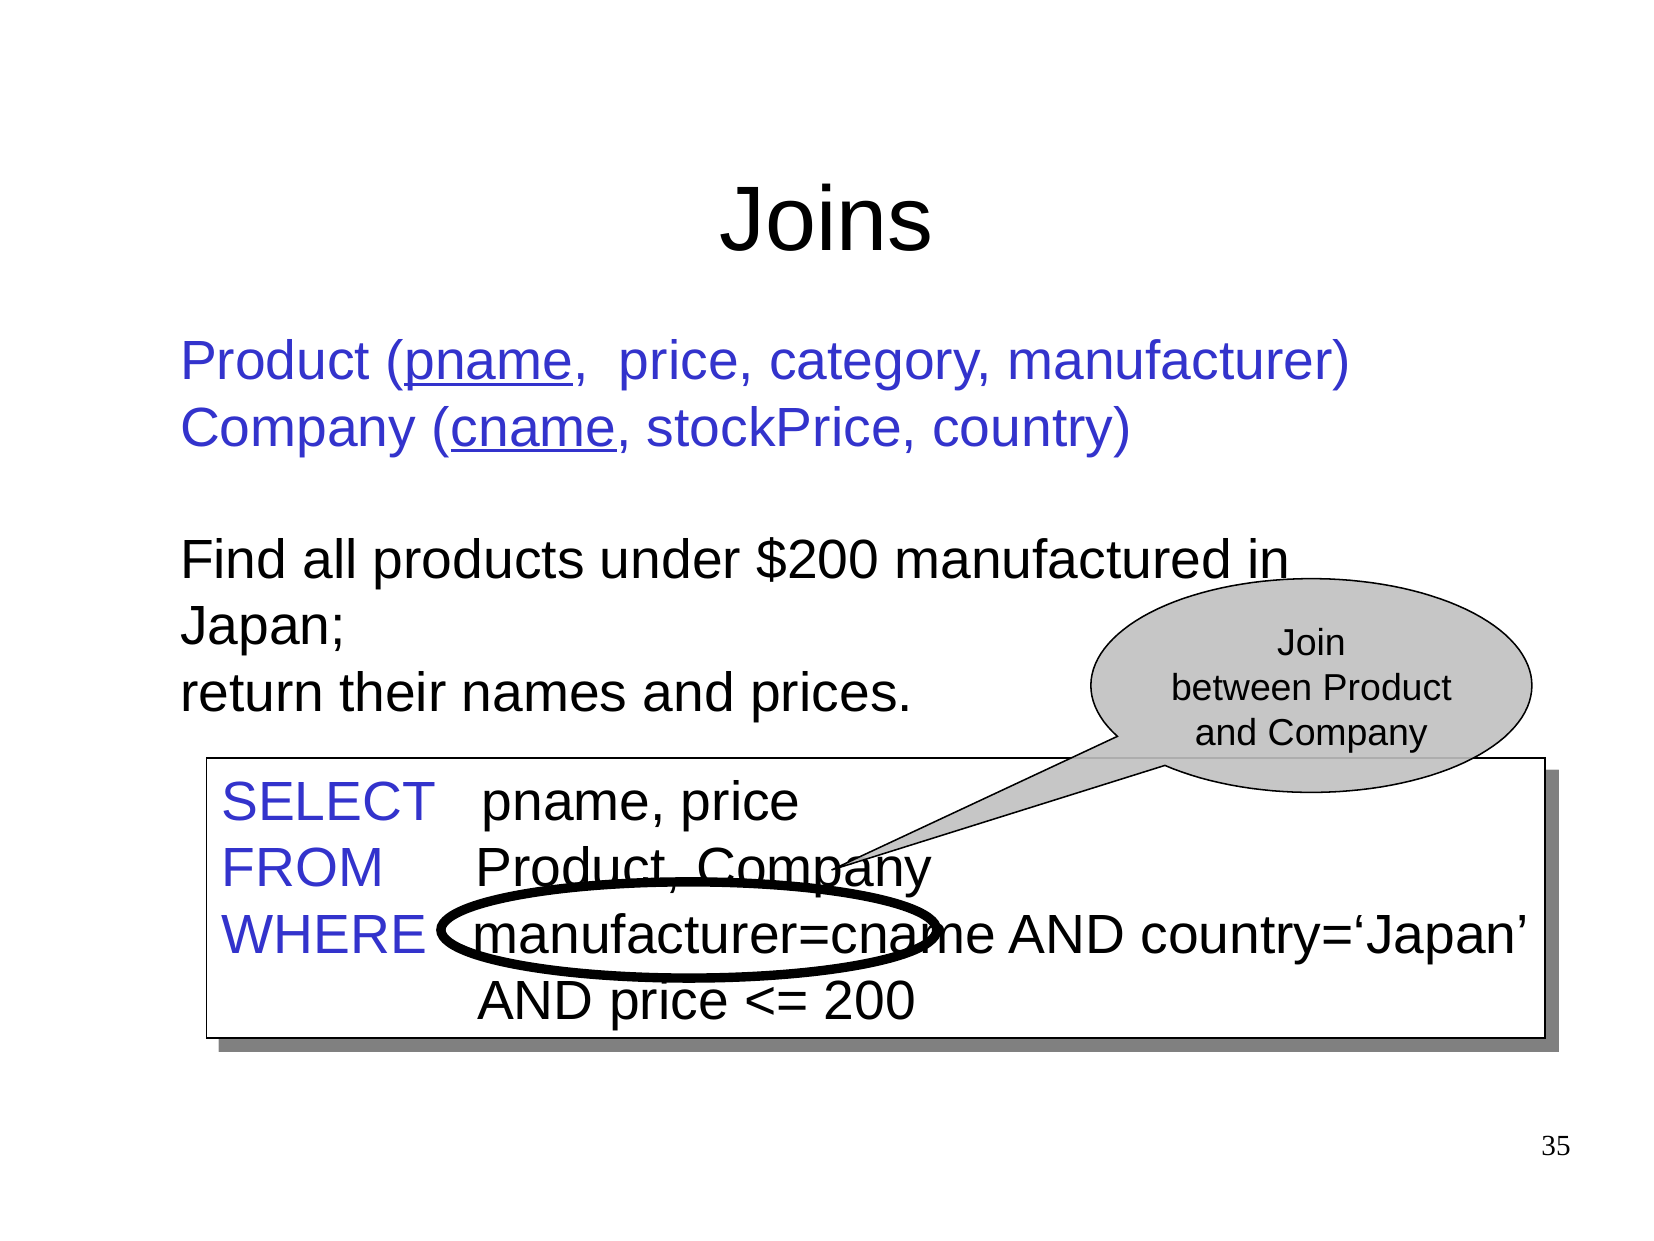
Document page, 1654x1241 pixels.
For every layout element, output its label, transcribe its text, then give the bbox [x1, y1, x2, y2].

text_box SELECT pname, price FROM Product, Company WHERE manufacturer=cname AND country=‘Japan’ AND price <= 200 [446, 887, 929, 973]
text_box Join between Product and Company [831, 578, 1532, 870]
text_box Product (pname, price, category, manufacturer) Company (cname, stockPrice, country) Find all products under $200 manufactured in Japan; return their names and prices. [165, 316, 1466, 1192]
text_box SELECT pname, price FROM Product, Company WHERE manufacturer=cname AND country=‘Japan’ AND price <= 200 [206, 757, 1546, 1039]
title Joins [124, 110, 1530, 317]
